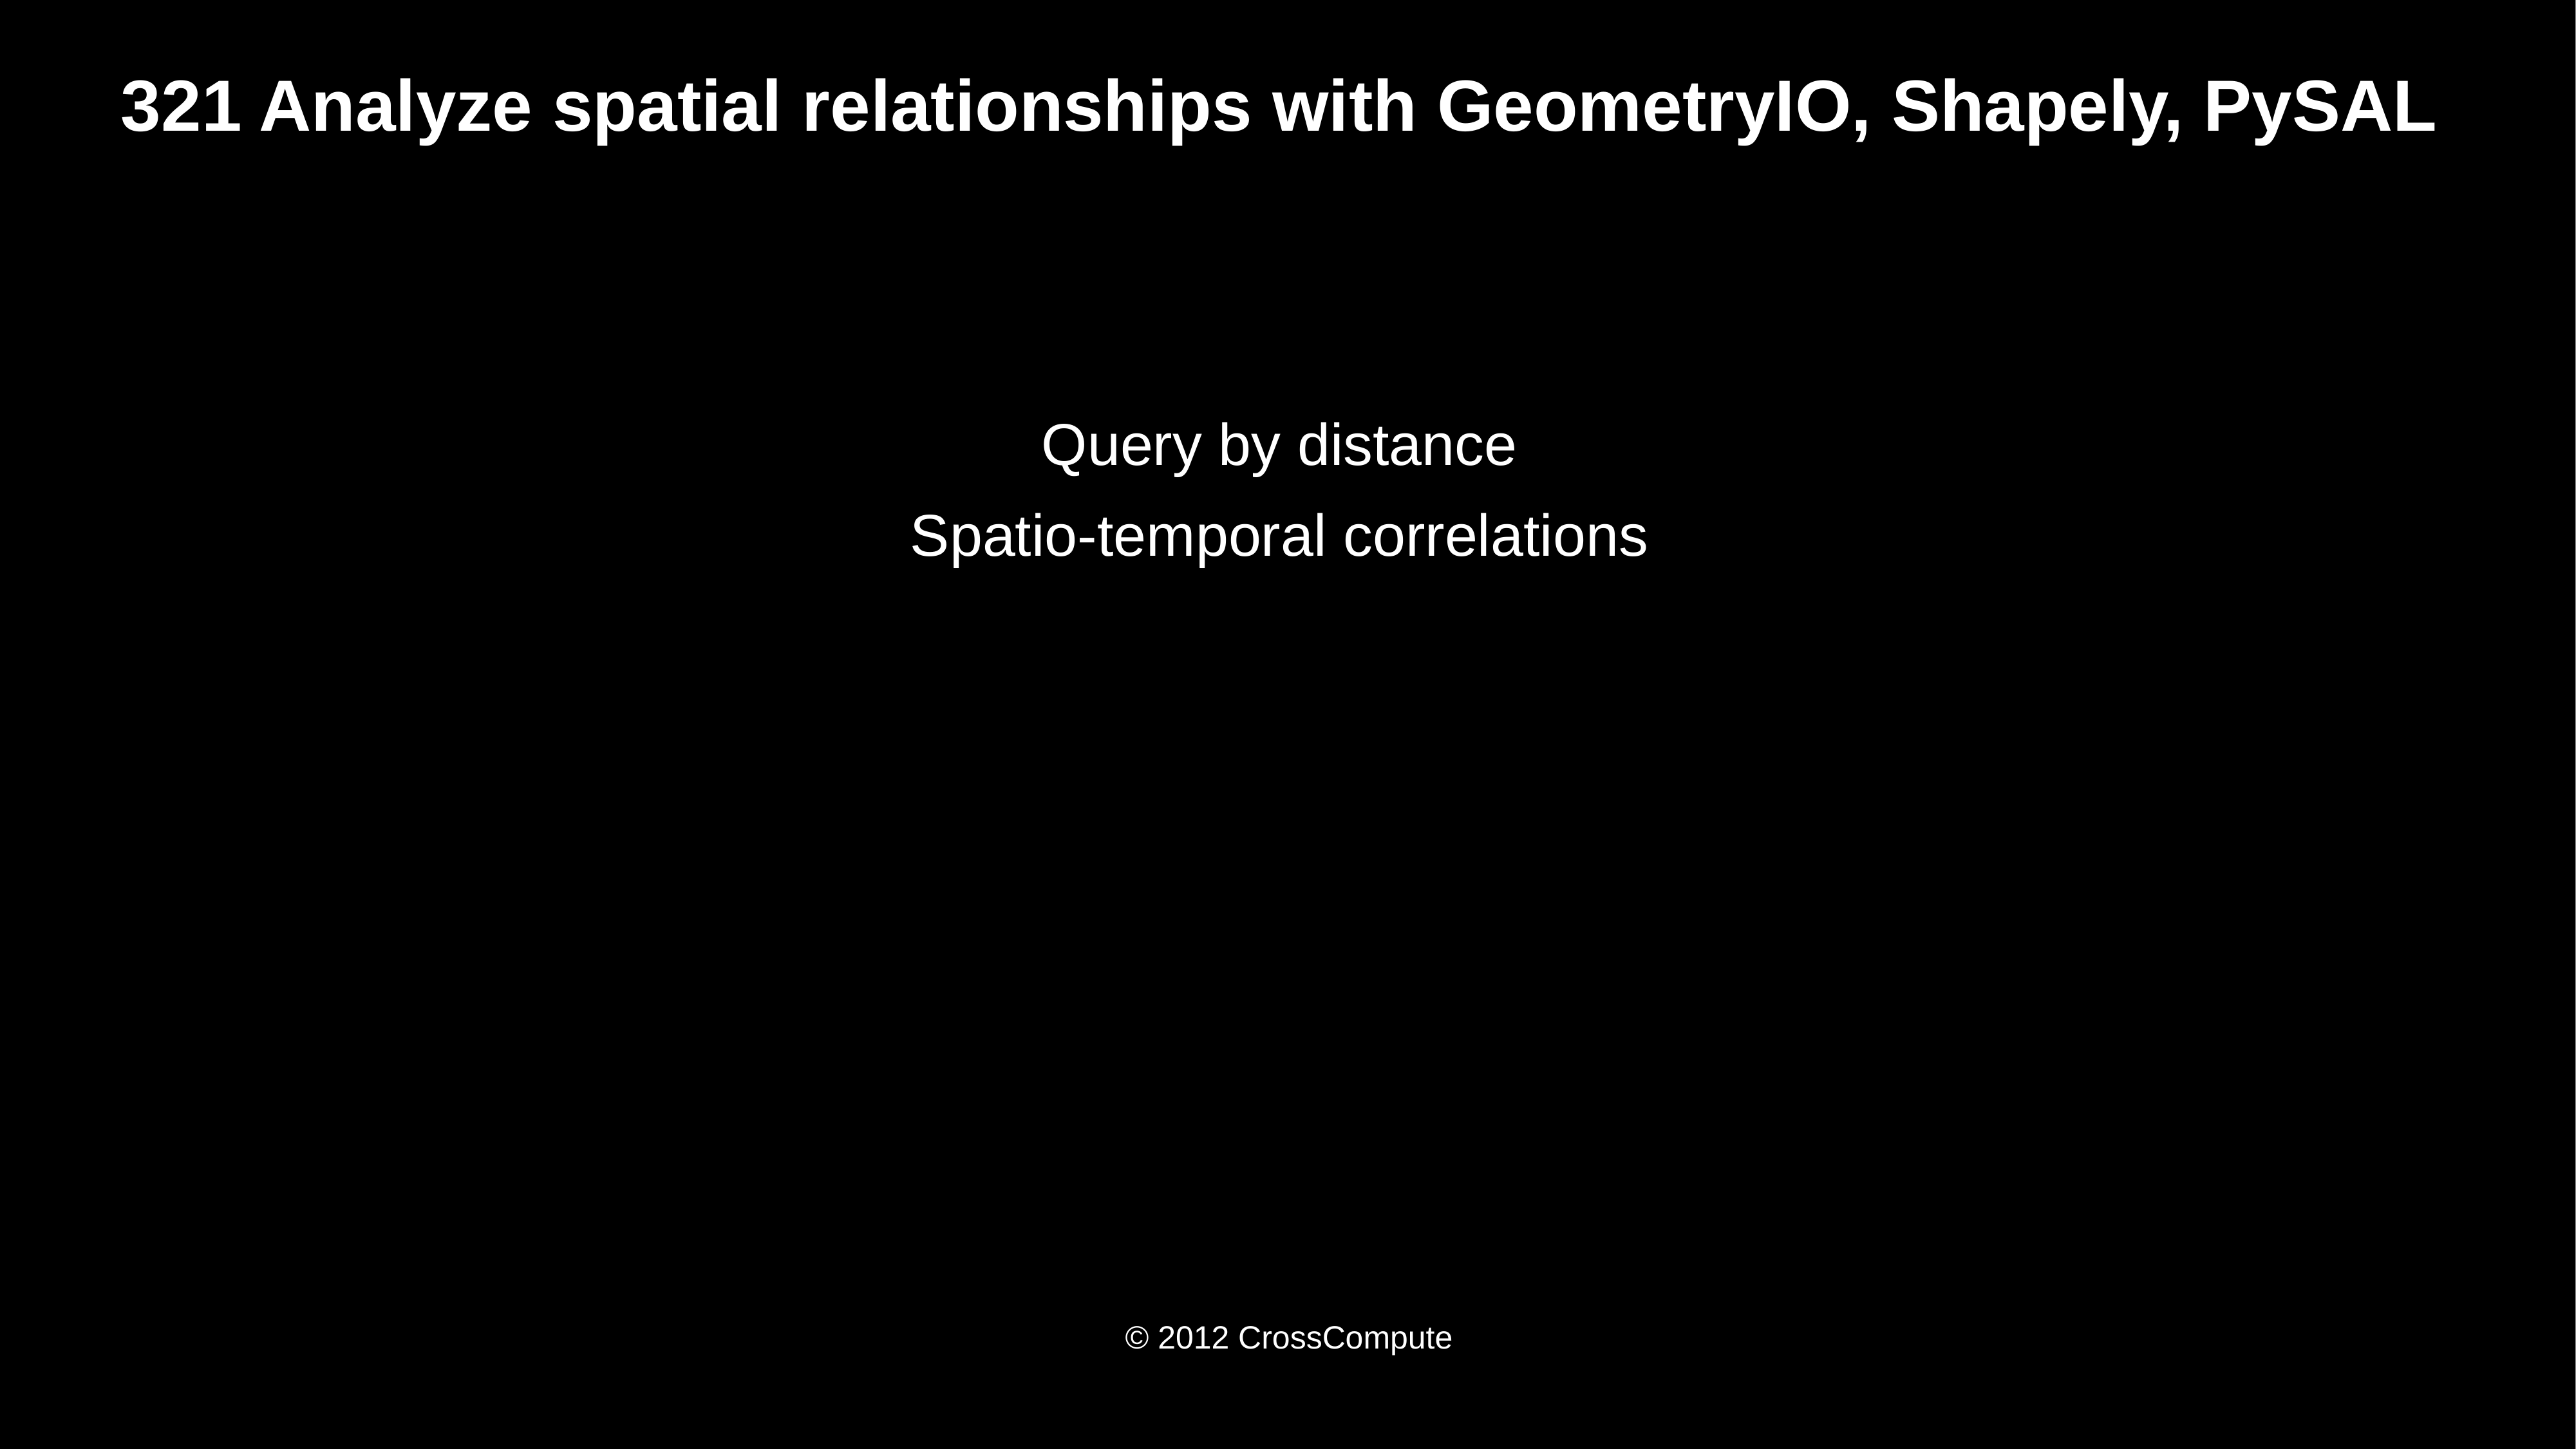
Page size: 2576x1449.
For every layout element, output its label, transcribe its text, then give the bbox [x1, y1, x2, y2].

title 321 Analyze spatial relationships with GeometryIO, Shapely, PySAL [72, 19, 2488, 193]
list Query by distance Spatio-temporal correlations [72, 231, 2488, 1073]
